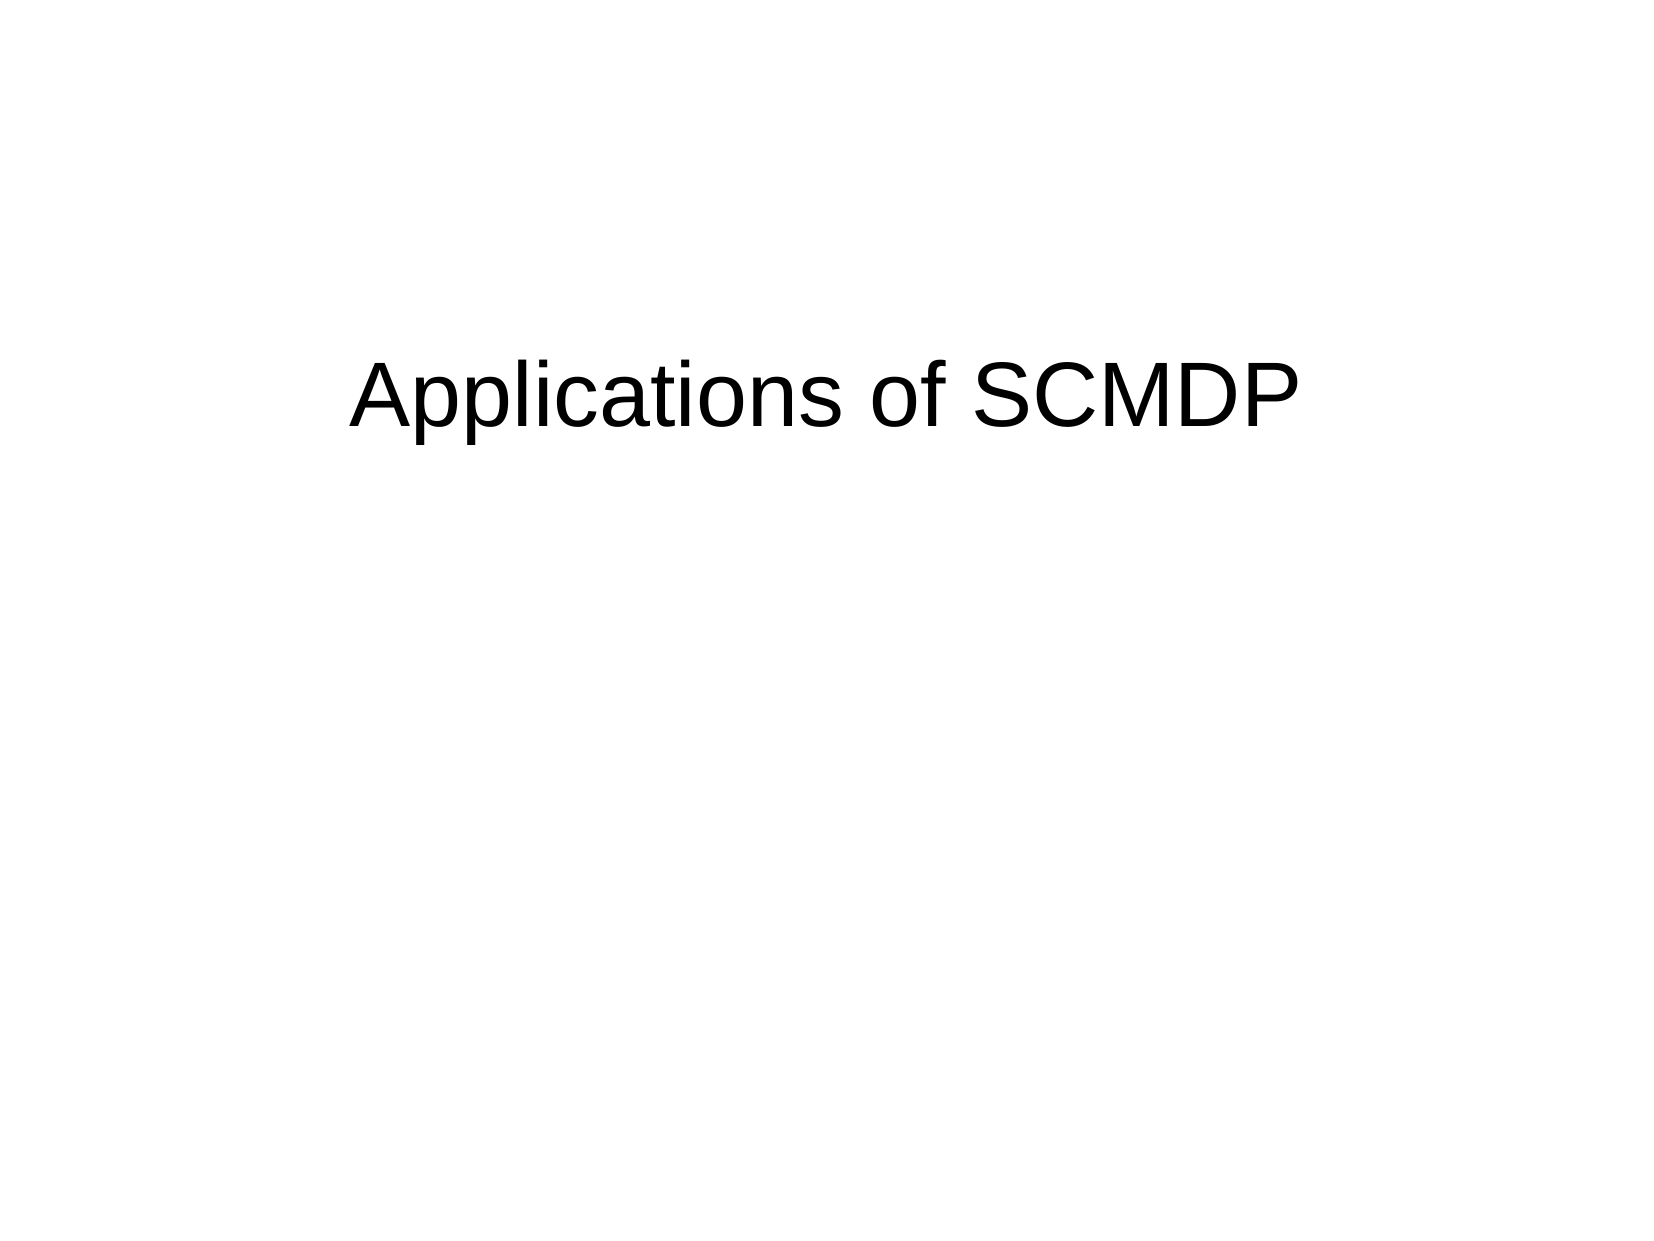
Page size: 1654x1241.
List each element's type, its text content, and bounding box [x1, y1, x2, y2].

title Applications of SCMDP [82, 291, 1571, 499]
